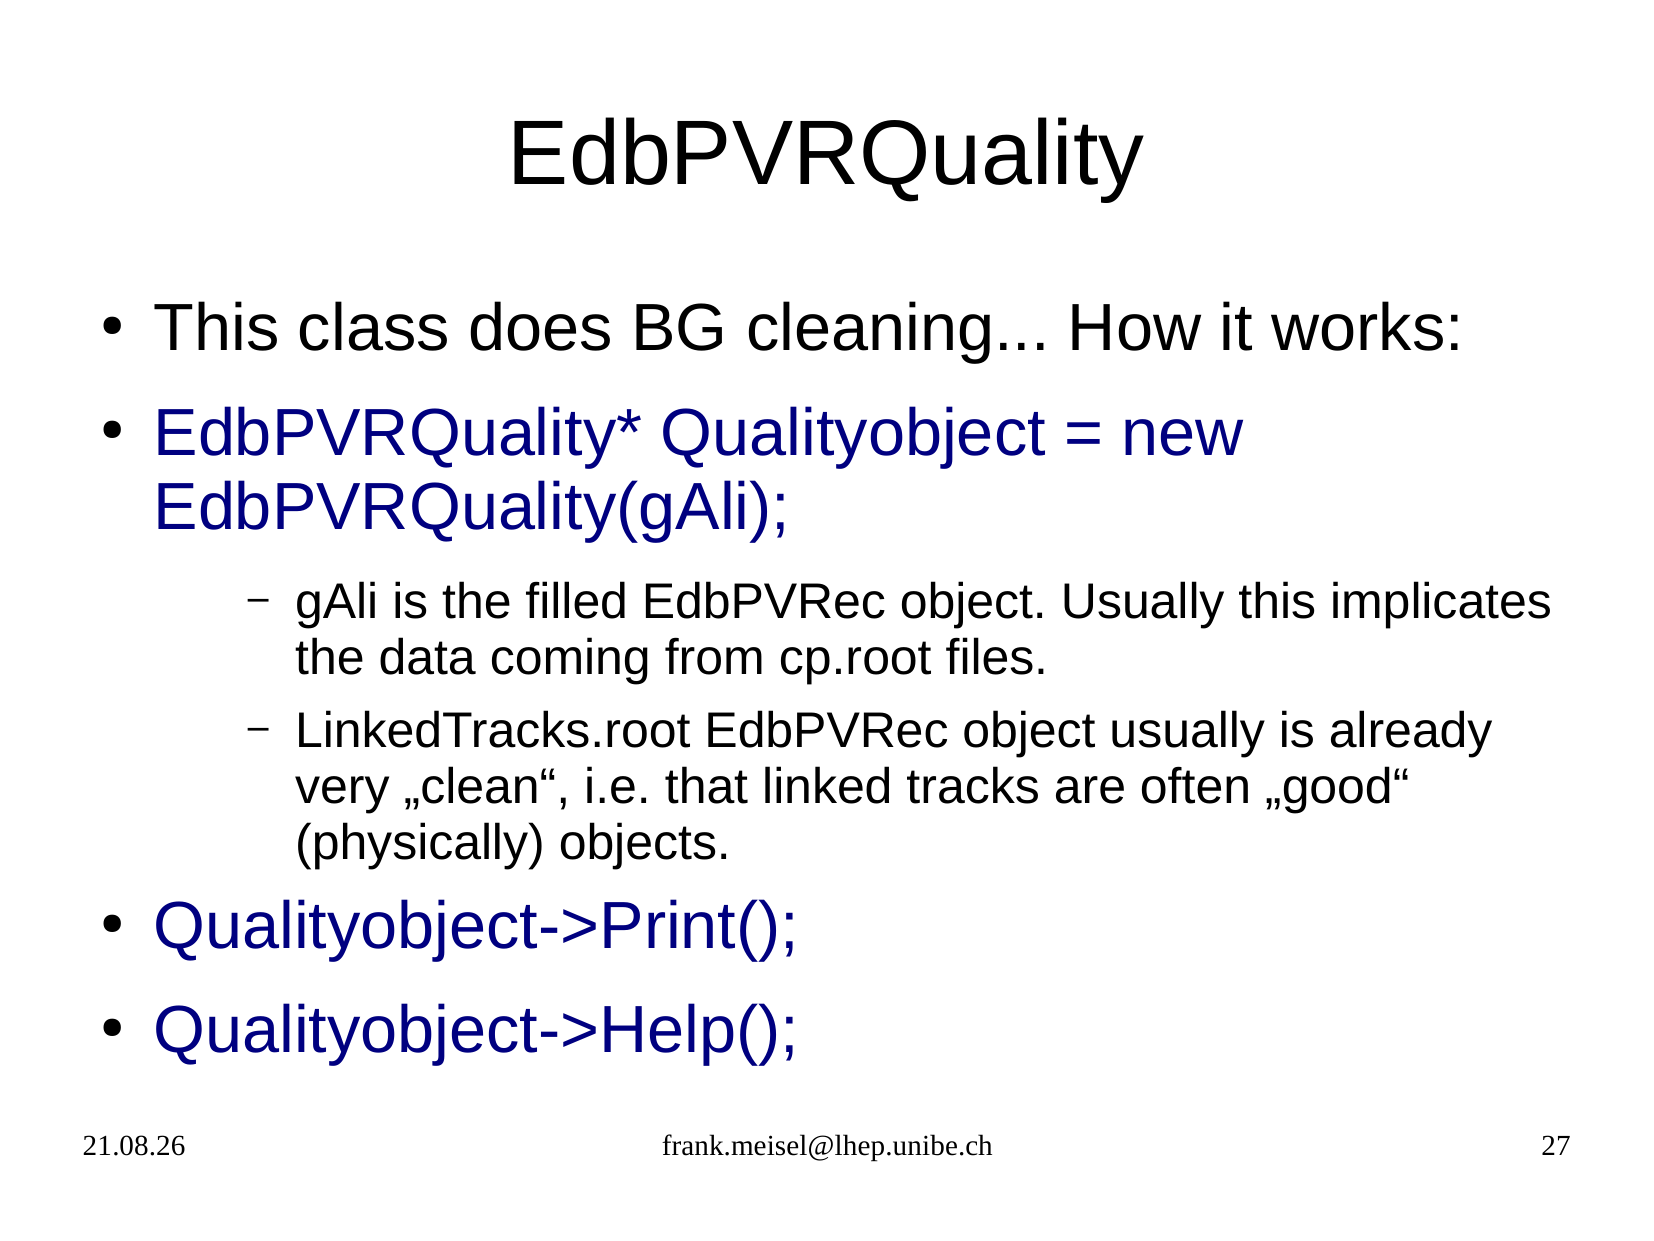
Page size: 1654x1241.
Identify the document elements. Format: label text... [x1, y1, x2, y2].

title EdbPVRQuality [82, 49, 1571, 257]
list This class does BG cleaning... How it works: EdbPVRQuality* Qualityobject = new EdbPVRQuality(gAli); gAli is the filled EdbPVRec object. Usually this implicates the data coming from cp.root files. LinkedTracks.root EdbPVRec object usually is already very „clean“, i.e. that linked tracks are often „good“ (physically) objects. Qualityobject->Print(); Qualityobject->Help(); [82, 290, 1571, 1109]
